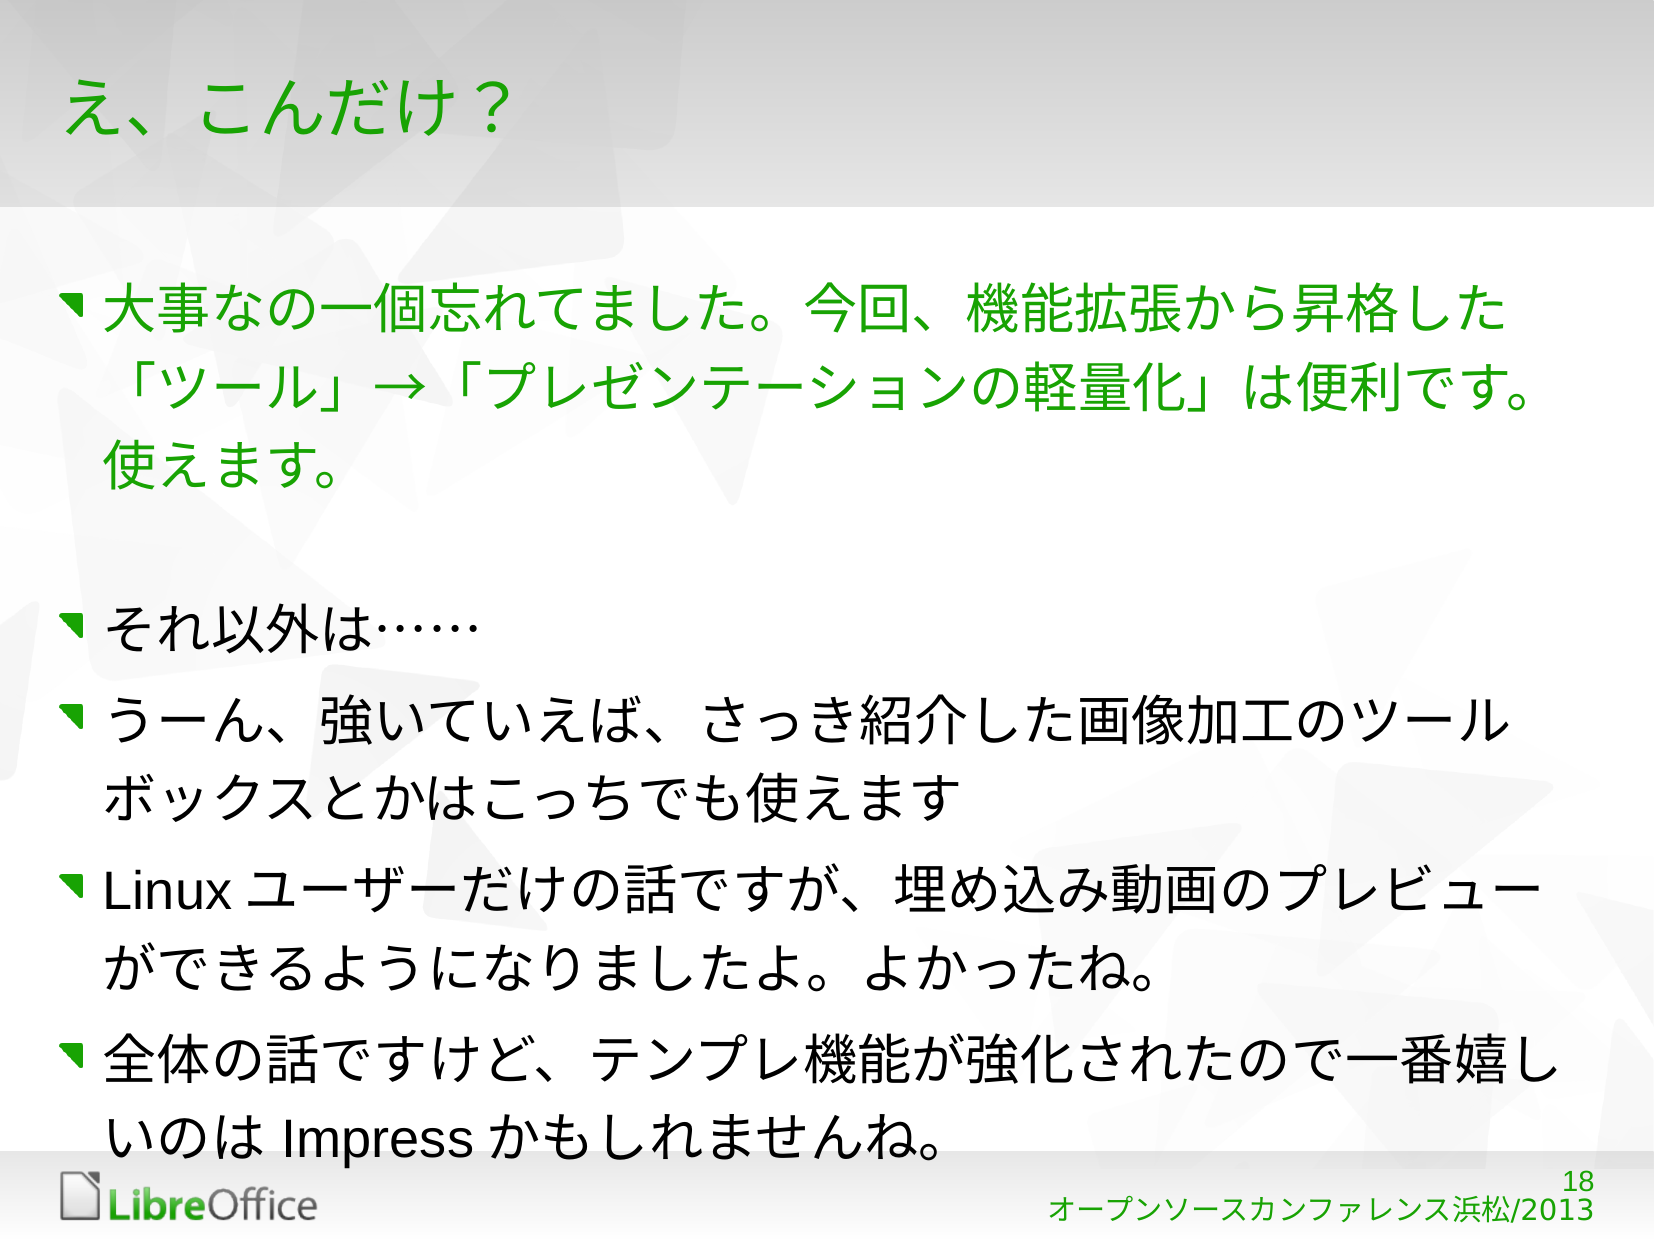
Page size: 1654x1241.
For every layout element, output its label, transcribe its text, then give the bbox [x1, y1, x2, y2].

list 大事なの一個忘れてました。今回、機能拡張から昇格した「ツール」→「プレゼンテーションの軽量化」は便利です。使えます。 それ以外は…… うーん、強いていえば、さっき紹介した画像加工のツールボックスとかはこっちでも使えます Linuxユーザーだけの話ですが、埋め込み動画のプレビューができるようになりましたよ。よかったね。 全体の話ですけど、テンプレ機能が強化されたので一番嬉しいのはImpressかもしれませんね。 [59, 265, 1595, 985]
picture [915, 548, 1654, 1169]
title え、こんだけ？ [59, 29, 1595, 178]
picture [0, 0, 783, 931]
picture [41, 1152, 337, 1240]
picture [59, 1043, 83, 1068]
